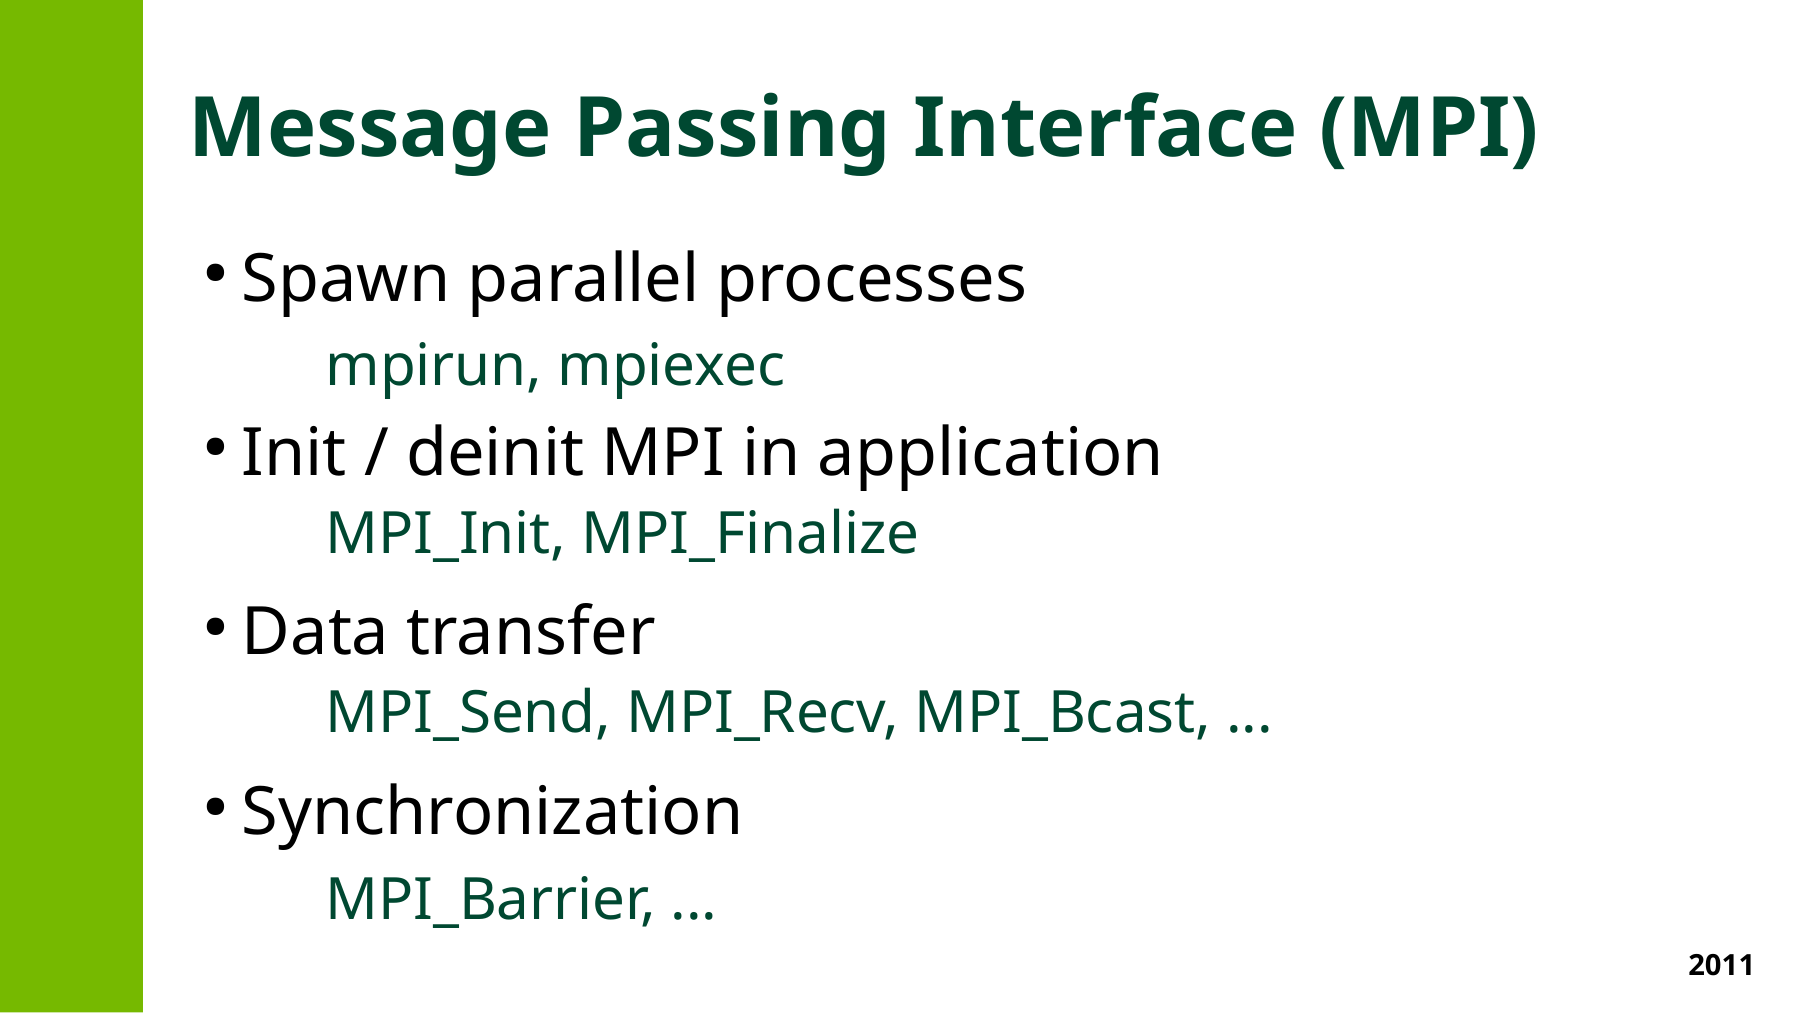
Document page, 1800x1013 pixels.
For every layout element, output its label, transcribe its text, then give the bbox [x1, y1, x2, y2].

list Spawn parallel processes mpirun, mpiexec Init / deinit MPI in application MPI_Init, MPI_Finalize Data transfer MPI_Send, MPI_Recv, MPI_Bcast, ... Synchronization MPI_Barrier, ... [188, 227, 1733, 976]
title Message Passing Interface (MPI) [188, 40, 1733, 211]
